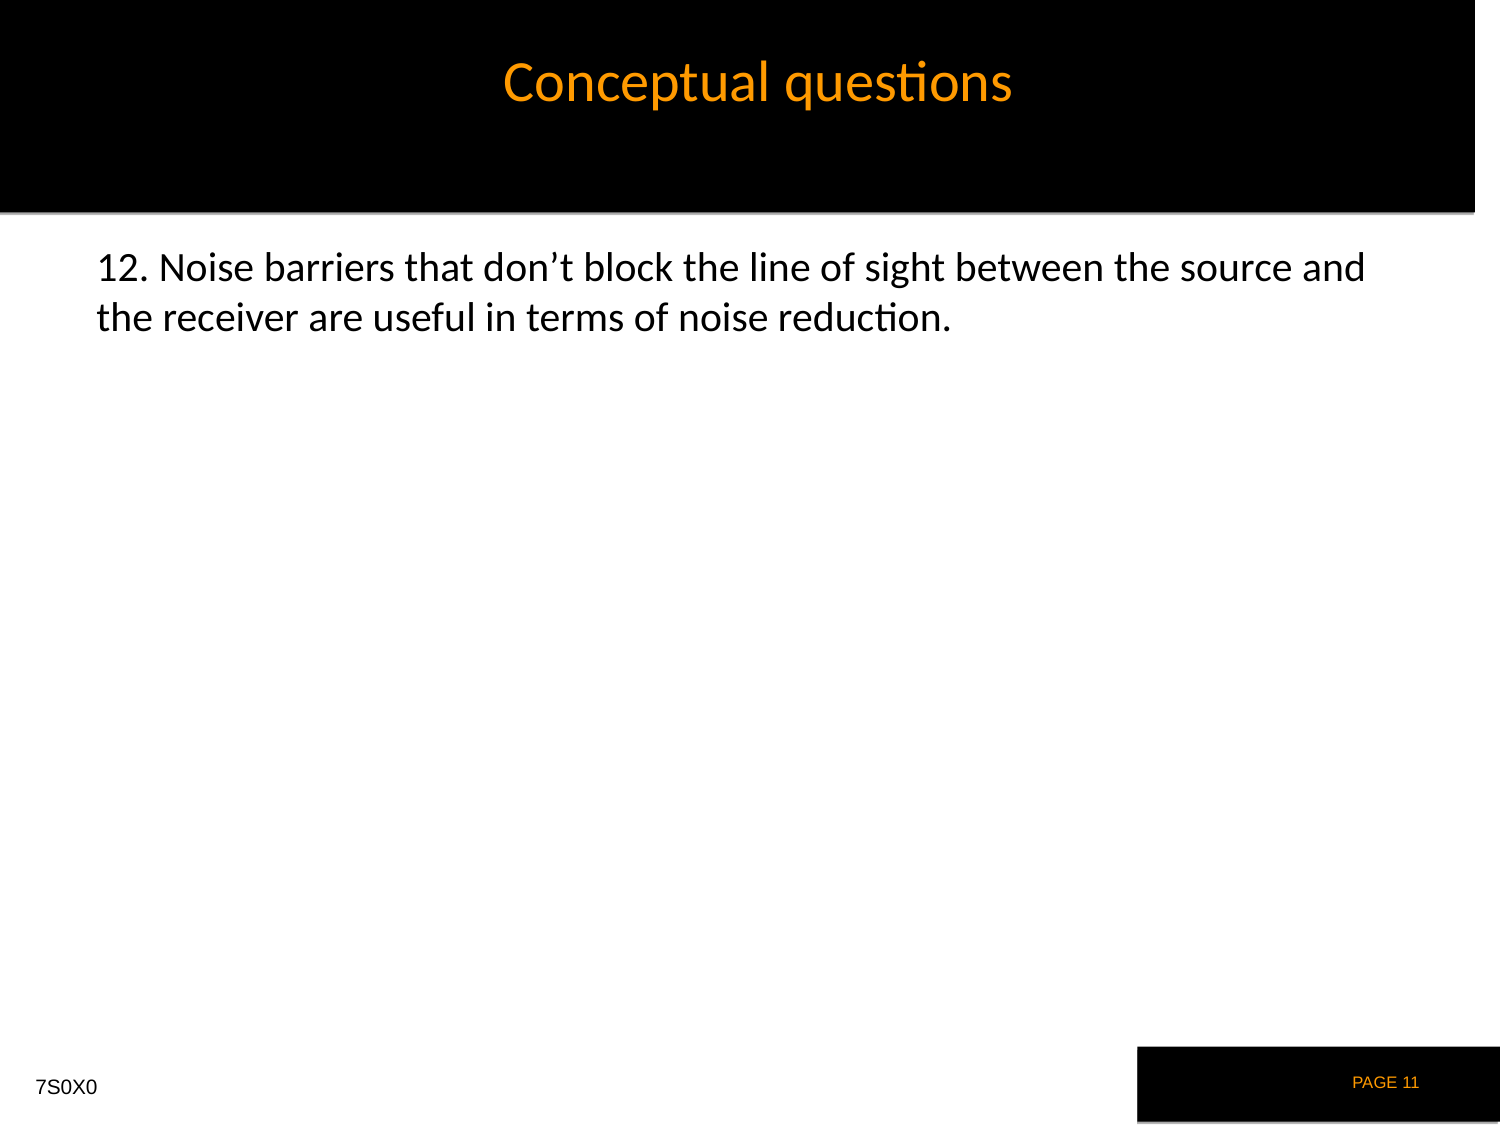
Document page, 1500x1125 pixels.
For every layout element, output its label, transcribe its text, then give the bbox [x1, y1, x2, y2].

text_box [0, 0, 1475, 213]
list 12. Noise barriers that don’t block the line of sight between the source and the receiver are useful in terms of noise reduction. [81, 232, 1394, 419]
text_box PAGE 11 [1352, 1066, 1453, 1098]
title Conceptual questions [100, 35, 1417, 187]
text_box [1137, 1046, 1500, 1122]
text_box 7S0X0 [35, 1070, 626, 1102]
